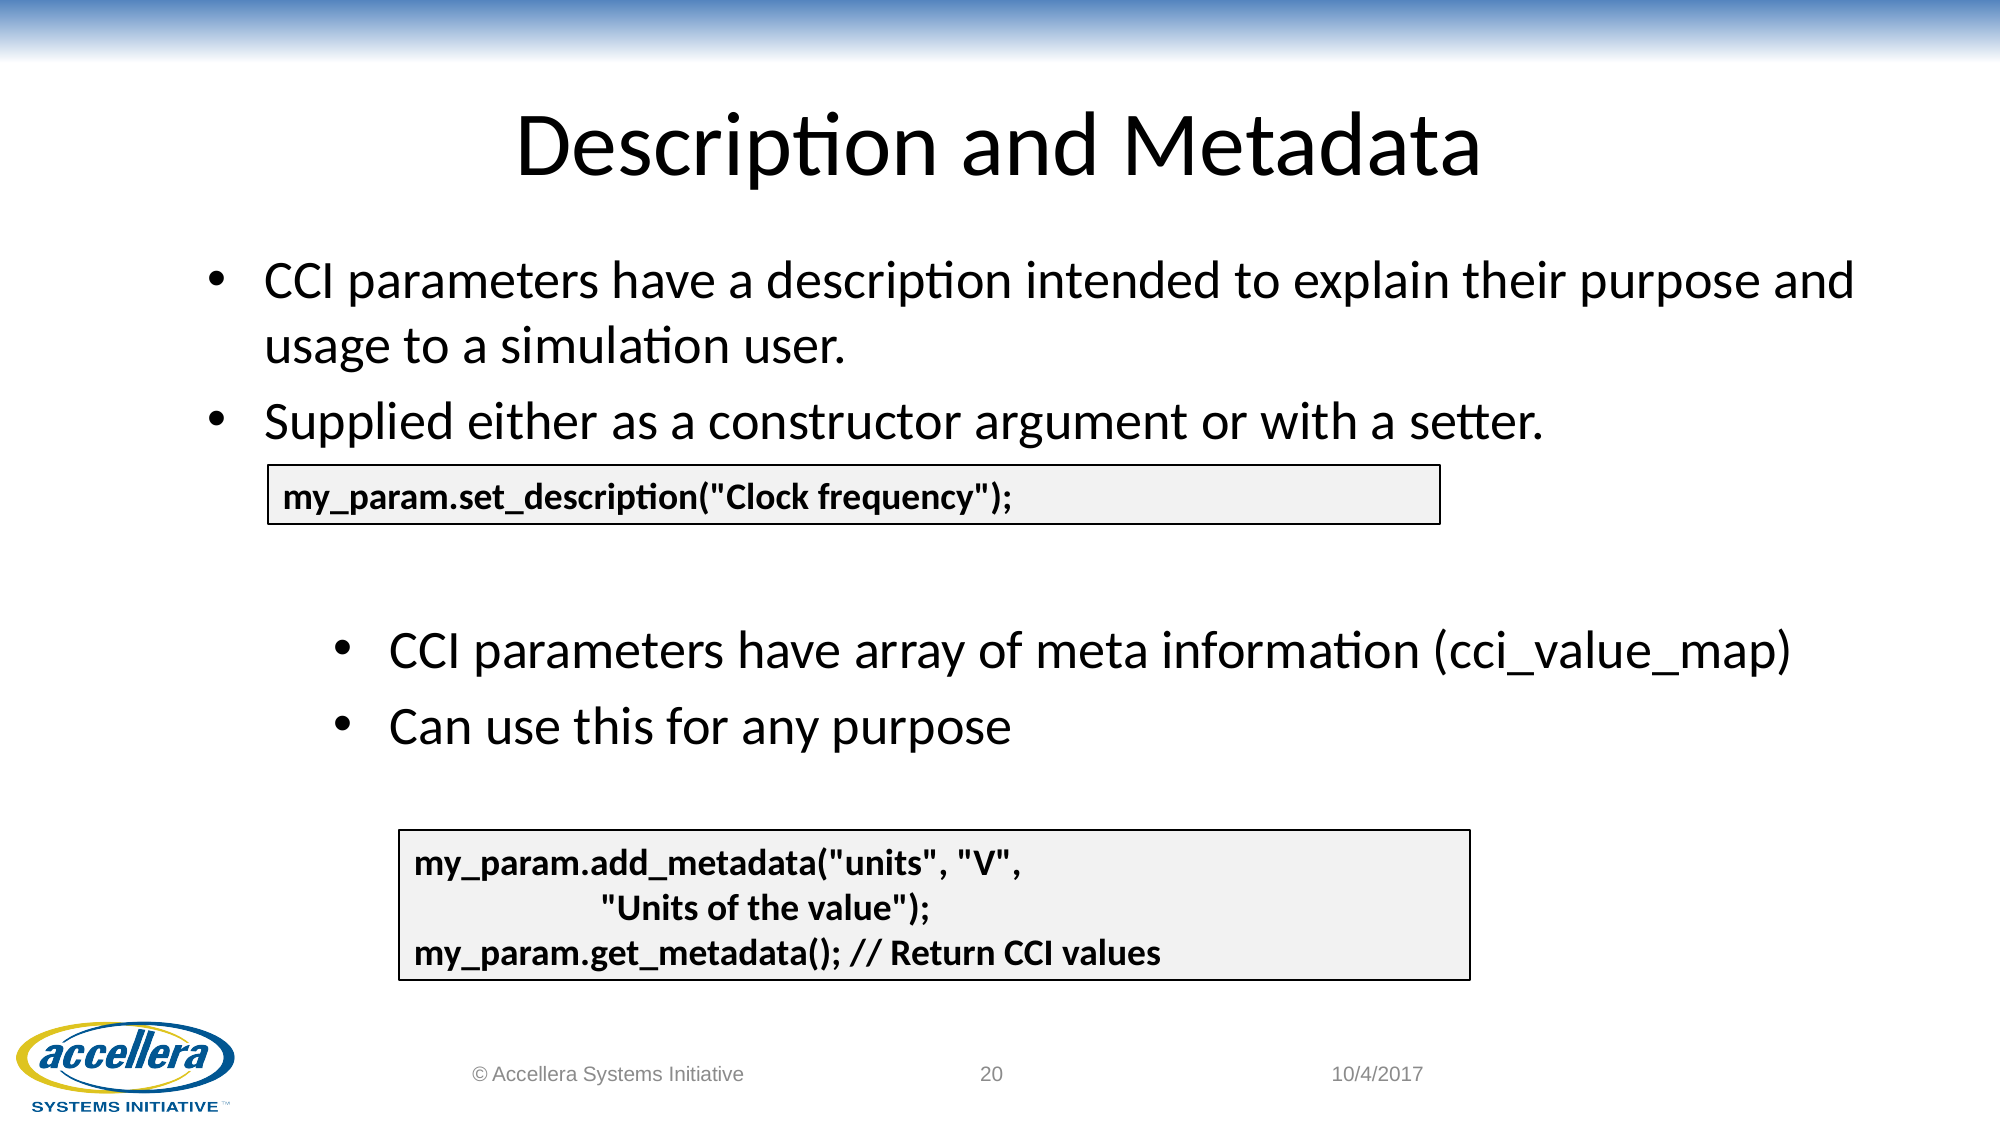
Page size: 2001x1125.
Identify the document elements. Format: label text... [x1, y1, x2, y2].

picture [16, 1021, 235, 1112]
text_box my_param.add_metadata("units", "V", "Units of the value"); my_param.get_metadata(); // Return CCI values [399, 830, 1471, 981]
title Description and Metadata [99, 45, 1900, 233]
footer © Accellera Systems Initiative [366, 1042, 850, 1103]
text_box CCI parameters have array of meta information (cci_value_map) Can use this for any purpose [318, 607, 1816, 758]
slide_number 10/4/2017 [1316, 1042, 1550, 1103]
text_box CCI parameters have a description intended to explain their purpose and usage to a simulation user. Supplied either as a constructor argument or with a setter. [193, 237, 1900, 538]
slide_number <number> [850, 1042, 1184, 1103]
text_box my_param.set_description("Clock frequency"); [267, 464, 1441, 525]
